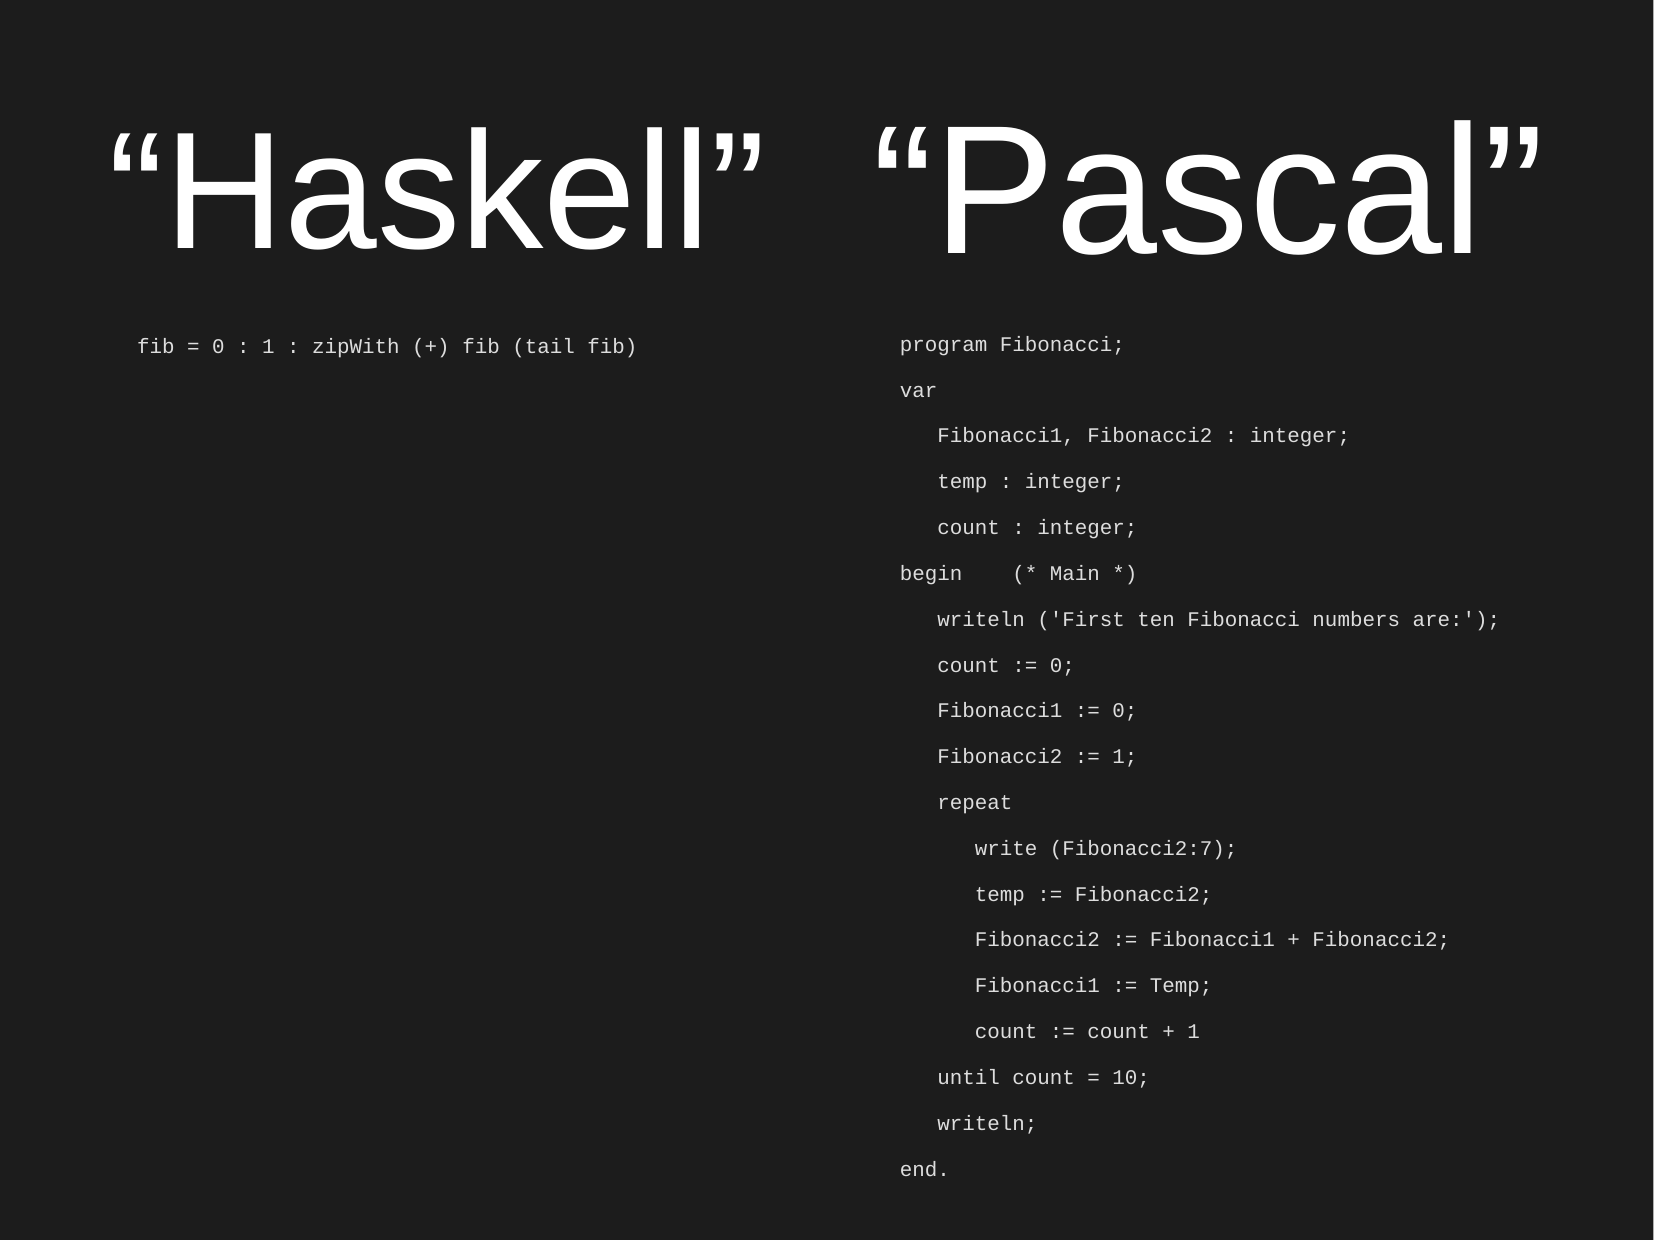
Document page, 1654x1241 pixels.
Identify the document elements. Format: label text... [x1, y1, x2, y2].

text_box fib = 0 : 1 : zipWith (+) fib (tail fib) [122, 329, 678, 391]
text_box “Pascal” [857, 80, 1561, 301]
text_box program Fibonacci; var Fibonacci1, Fibonacci2 : integer; temp : integer; count : integer; begin (* Main *) writeln ('First ten Fibonacci numbers are:'); count := 0; Fibonacci1 := 0; Fibonacci2 := 1; repeat write (Fibonacci2:7); temp := Fibonacci2; Fibonacci2 := Fibonacci1 + Fibonacci2; Fibonacci1 := Temp; count := count + 1 until count = 10; writeln; end. [885, 329, 1621, 1200]
text_box “Haskell” [93, 89, 814, 291]
